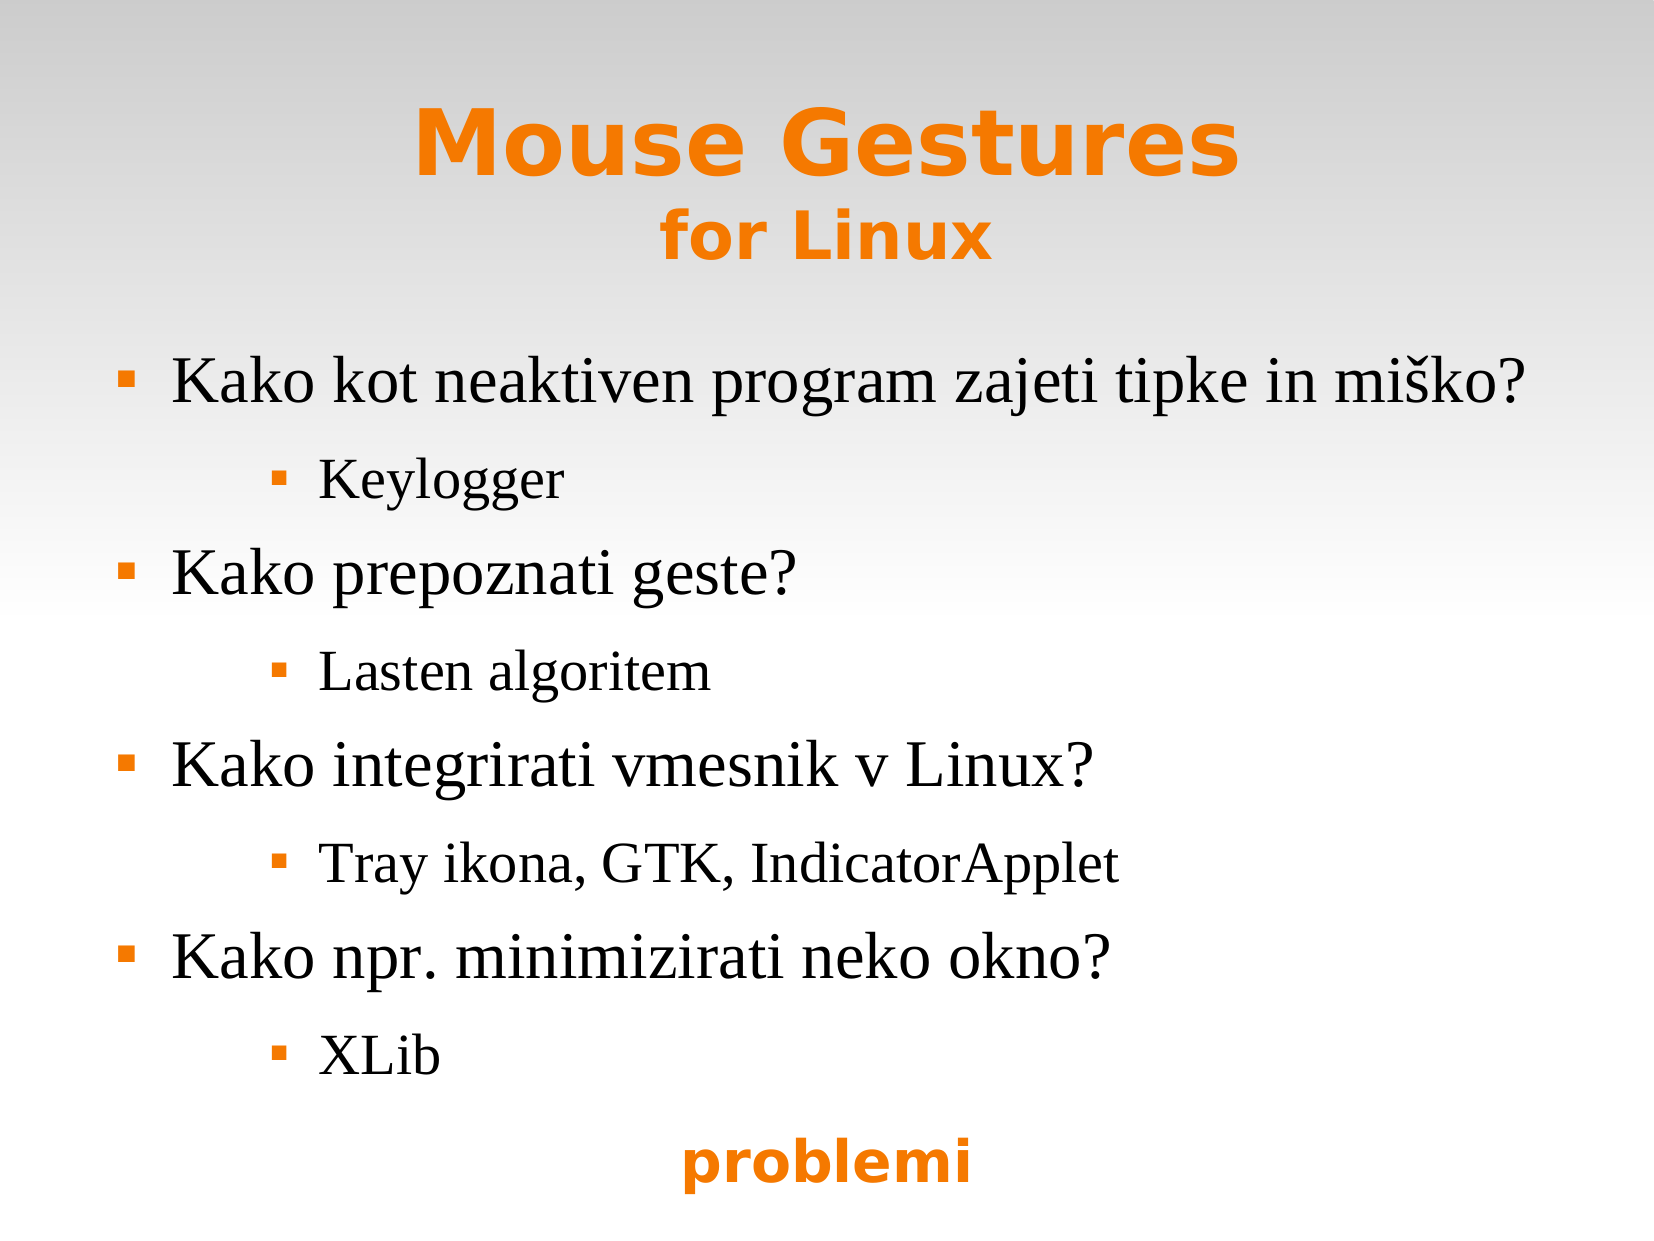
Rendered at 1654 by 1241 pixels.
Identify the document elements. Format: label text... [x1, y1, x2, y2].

title problemi [82, 1117, 1571, 1208]
title Mouse Gestures for Linux [82, 78, 1571, 287]
list Kako kot neaktiven program zajeti tipke in miško? Keylogger Kako prepoznati geste? Lasten algoritem Kako integrirati vmesnik v Linux? Tray ikona, GTK, IndicatorApplet Kako npr. minimizirati neko okno? XLib [82, 343, 1571, 1117]
